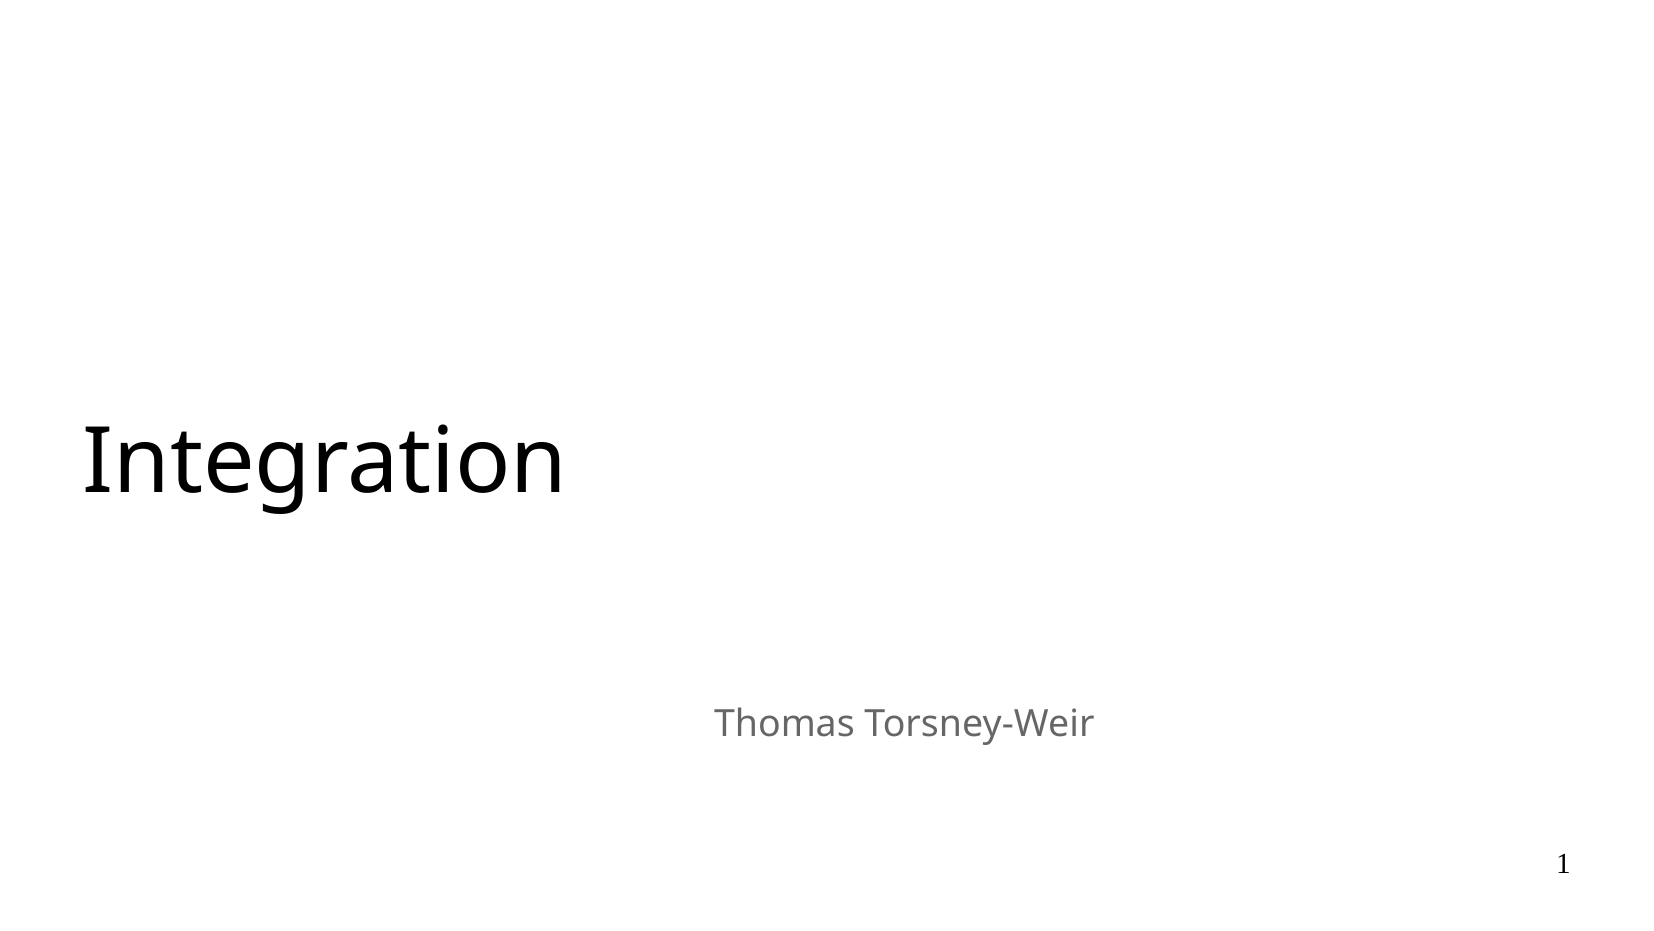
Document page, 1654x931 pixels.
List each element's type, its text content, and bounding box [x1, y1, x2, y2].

title Integration [82, 379, 1571, 535]
text_box Thomas Torsney-Weir [699, 689, 1570, 750]
